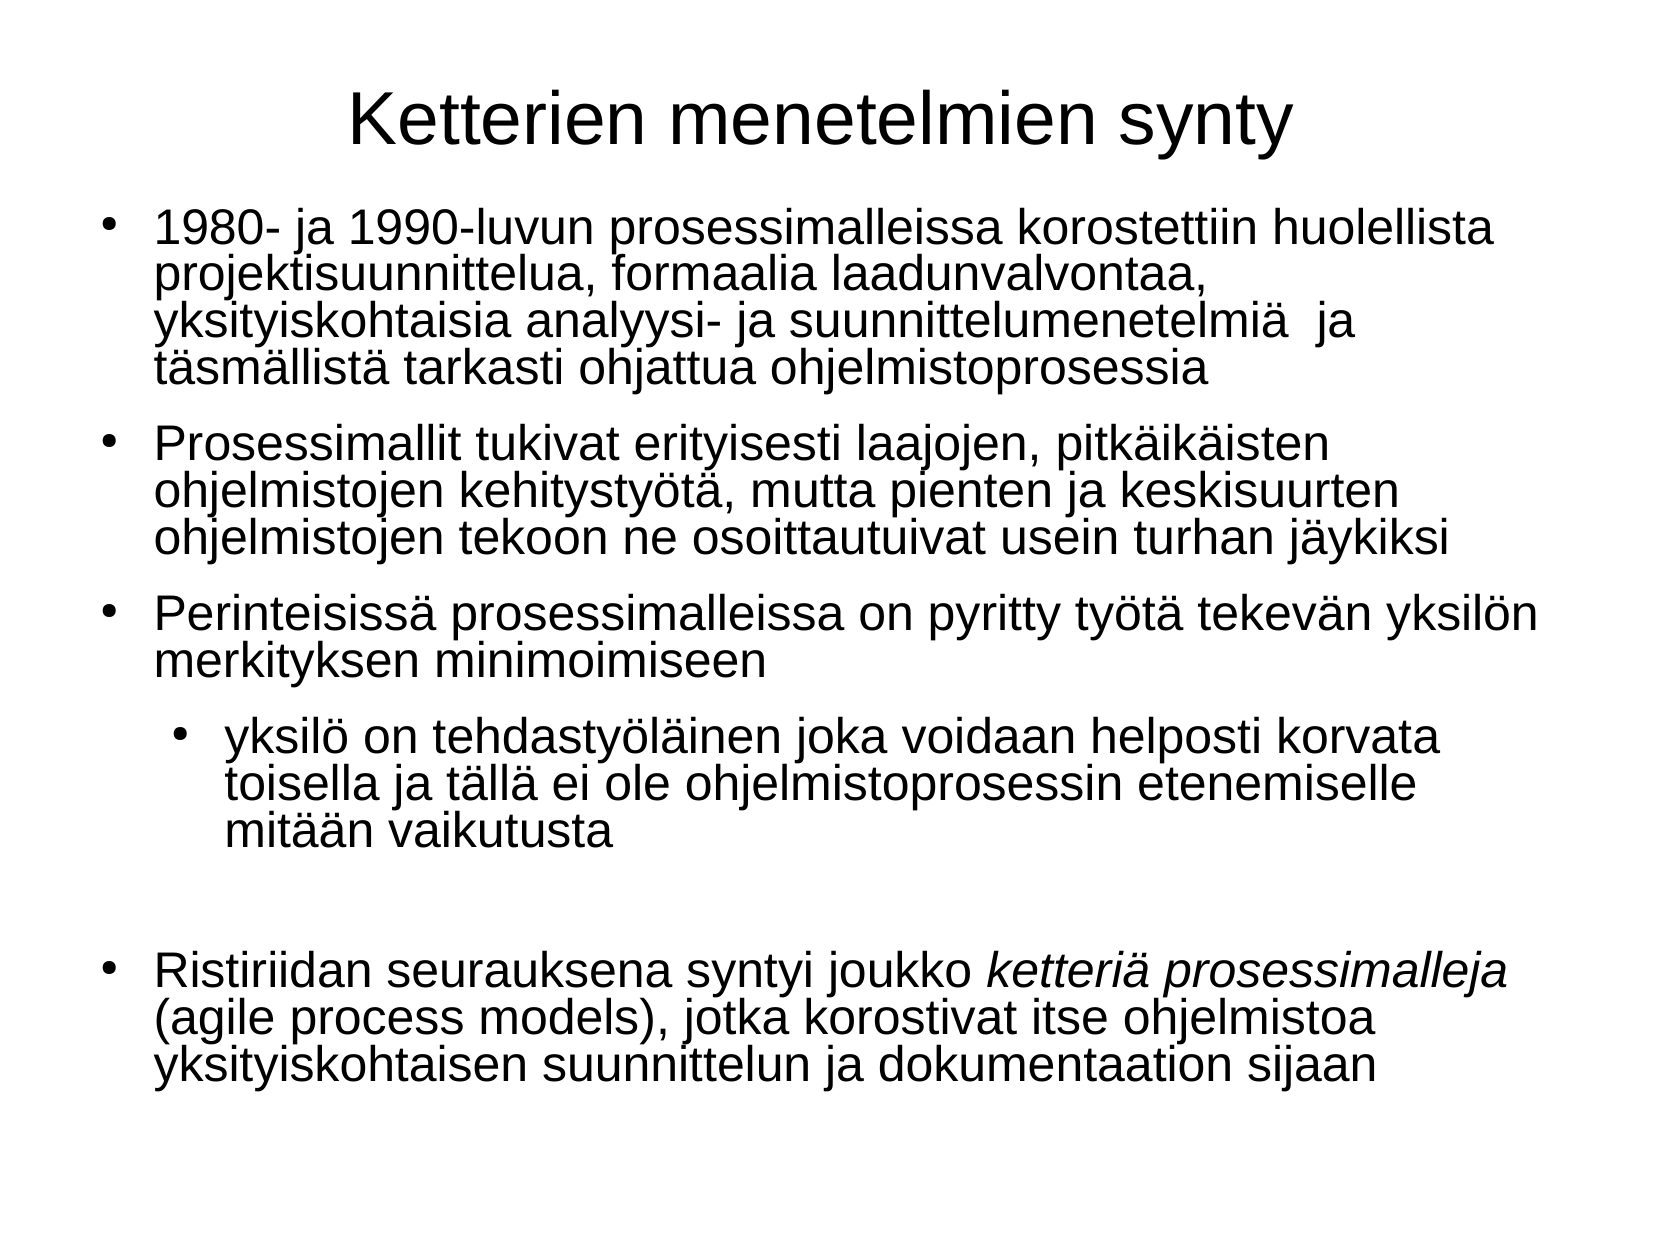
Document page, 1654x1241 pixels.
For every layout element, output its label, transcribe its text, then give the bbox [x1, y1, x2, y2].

list 1980- ja 1990-luvun prosessimalleissa korostettiin huolellista projektisuunnittelua, formaalia laadunvalvontaa, yksityiskohtaisia analyysi- ja suunnittelumenetelmiä ja täsmällistä tarkasti ohjattua ohjelmistoprosessia Prosessimallit tukivat erityisesti laajojen, pitkäikäisten ohjelmistojen kehitystyötä, mutta pienten ja keskisuurten ohjelmistojen tekoon ne osoittautuivat usein turhan jäykiksi Perinteisissä prosessimalleissa on pyritty työtä tekevän yksilön merkityksen minimoimiseen yksilö on tehdastyöläinen joka voidaan helposti korvata toisella ja tällä ei ole ohjelmistoprosessin etenemiselle mitään vaikutusta Ristiriidan seurauksena syntyi joukko ketteriä prosessimalleja (agile process models), jotka korostivat itse ohjelmistoa yksityiskohtaisen suunnittelun ja dokumentaation sijaan [82, 206, 1571, 1109]
title Ketterien menetelmien synty [76, 59, 1565, 178]
